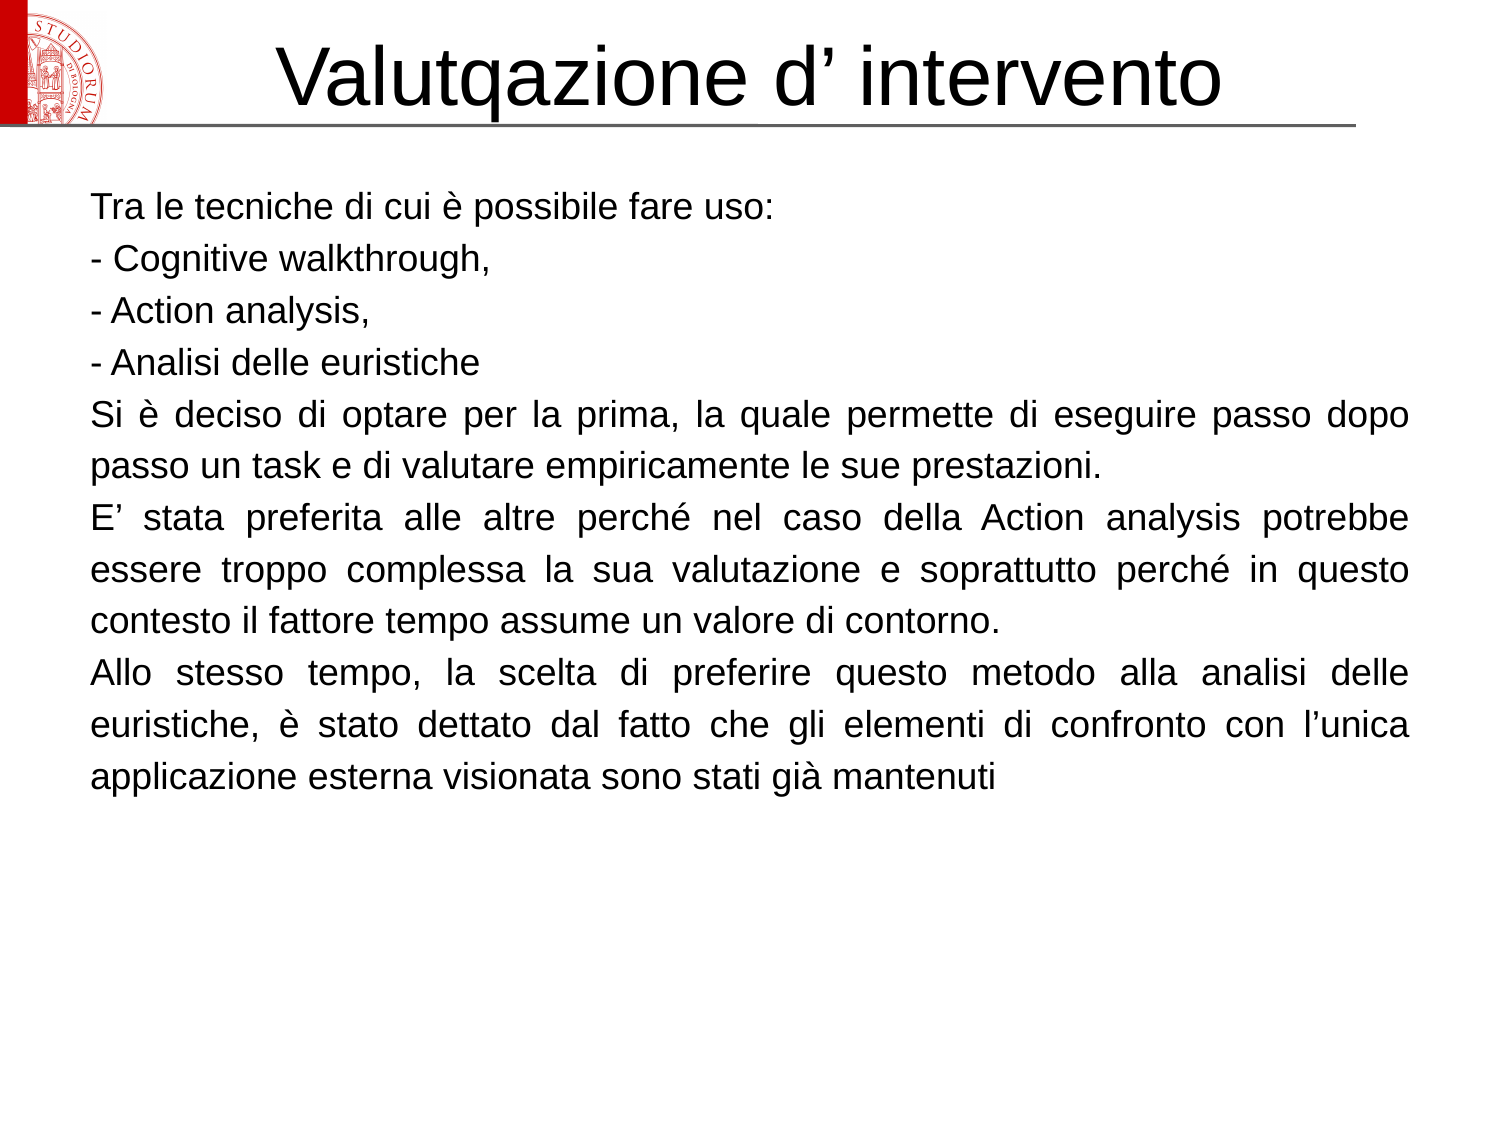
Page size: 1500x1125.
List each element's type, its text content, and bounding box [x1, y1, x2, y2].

title Valutqazione d’ intervento [75, 7, 1425, 114]
picture [28, 11, 107, 123]
list Tra le tecniche di cui è possibile fare uso: - Cognitive walkthrough, - Action analysis, - Analisi delle euristiche Si è deciso di optare per la prima, la quale permette di eseguire passo dopo passo un task e di valutare empiricamente le sue prestazioni. E’ stata preferita alle altre perché nel caso della Action analysis potrebbe essere troppo complessa la sua valutazione e soprattutto perché in questo contesto il fattore tempo assume un valore di contorno. Allo stesso tempo, la scelta di preferire questo metodo alla analisi delle euristiche, è stato dettato dal fatto che gli elementi di confronto con l’unica applicazione esterna visionata sono stati già mantenuti [75, 160, 1425, 1005]
